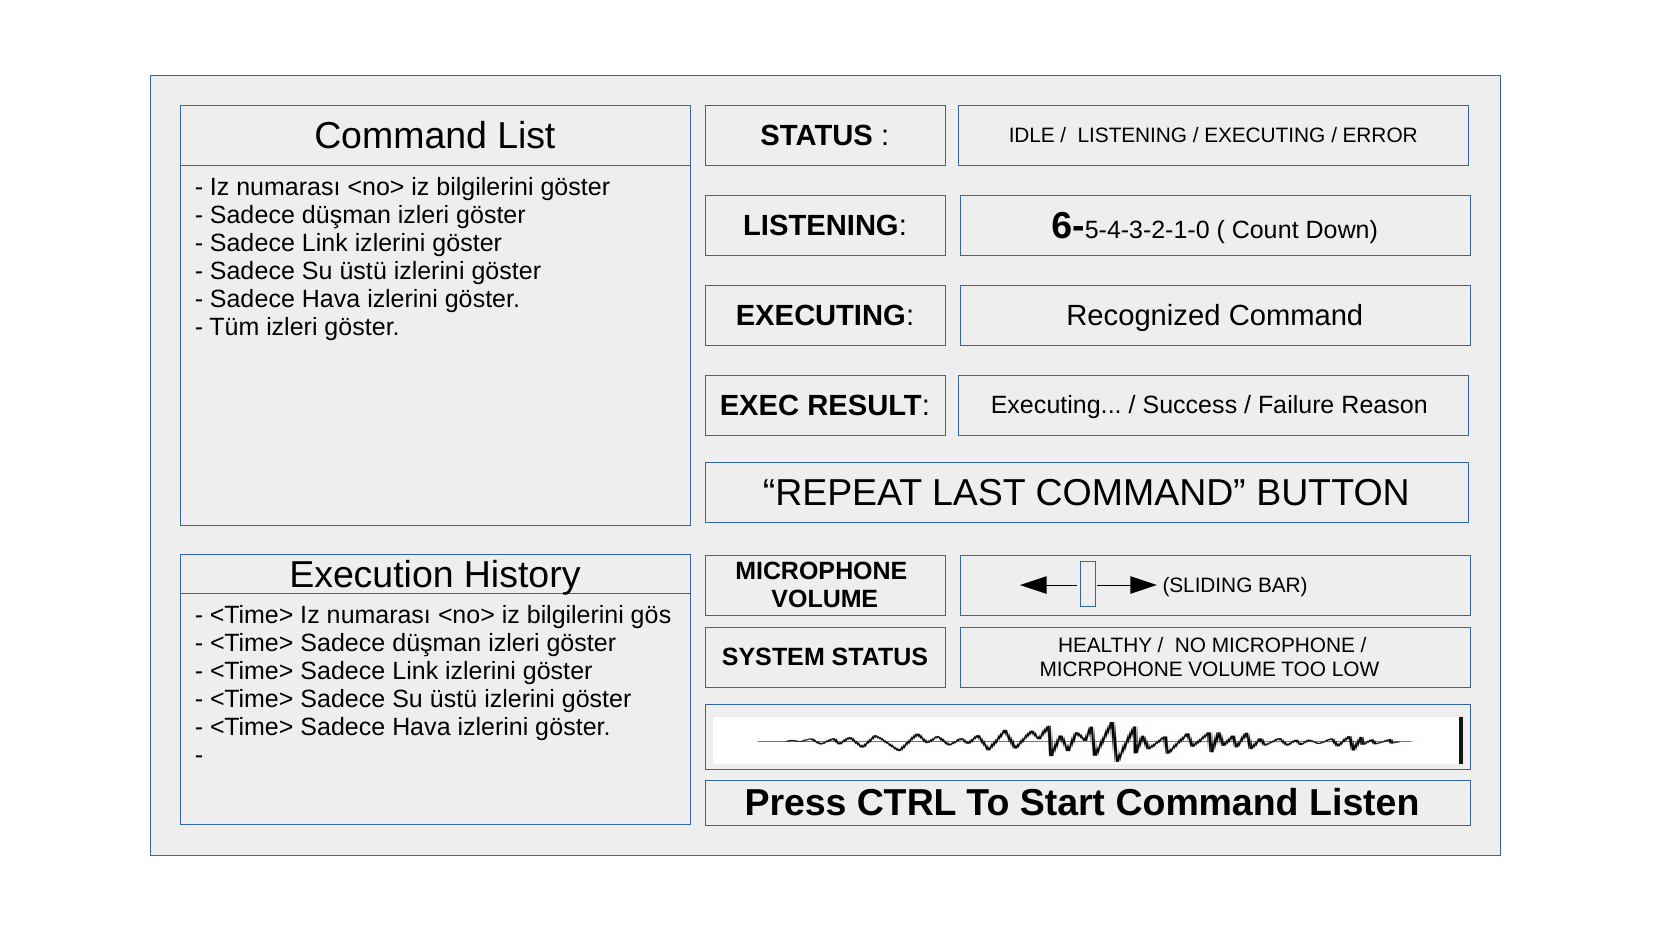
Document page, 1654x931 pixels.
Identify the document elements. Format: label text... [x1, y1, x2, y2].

text_box 6-5-4-3-2-1-0 ( Count Down) [960, 195, 1471, 256]
picture [713, 717, 1463, 764]
text_box Execution History [180, 554, 691, 594]
text_box Press CTRL To Start Command Listen [705, 780, 1471, 826]
text_box SYSTEM STATUS [705, 627, 946, 688]
text_box - <Time> Iz numarası <no> iz bilgilerini gös - <Time> Sadece düşman izleri göster - <Time> Sadece Link izlerini göster - <Time> Sadece Su üstü izlerini göster - <Time> Sadece Hava izlerini göster. - [180, 594, 691, 825]
text_box [150, 75, 1501, 856]
text_box STATUS : [705, 105, 946, 166]
text_box EXECUTING: [705, 285, 946, 346]
text_box IDLE / LISTENING / EXECUTING / ERROR [958, 105, 1469, 166]
text_box HEALTHY / NO MICROPHONE / MICRPOHONE VOLUME TOO LOW [960, 627, 1471, 688]
text_box Command List [180, 105, 691, 166]
text_box EXEC RESULT: [705, 375, 946, 436]
text_box “REPEAT LAST COMMAND” BUTTON [705, 462, 1469, 523]
text_box (SLIDING BAR) [960, 555, 1471, 616]
text_box LISTENING: [705, 195, 946, 256]
text_box - Iz numarası <no> iz bilgilerini göster - Sadece düşman izleri göster - Sadece Link izlerini göster - Sadece Su üstü izlerini göster - Sadece Hava izlerini göster. - Tüm izleri göster. [180, 166, 691, 526]
text_box Executing... / Success / Failure Reason [958, 375, 1469, 436]
text_box MICROPHONE VOLUME [705, 555, 946, 616]
text_box Recognized Command [960, 285, 1471, 346]
